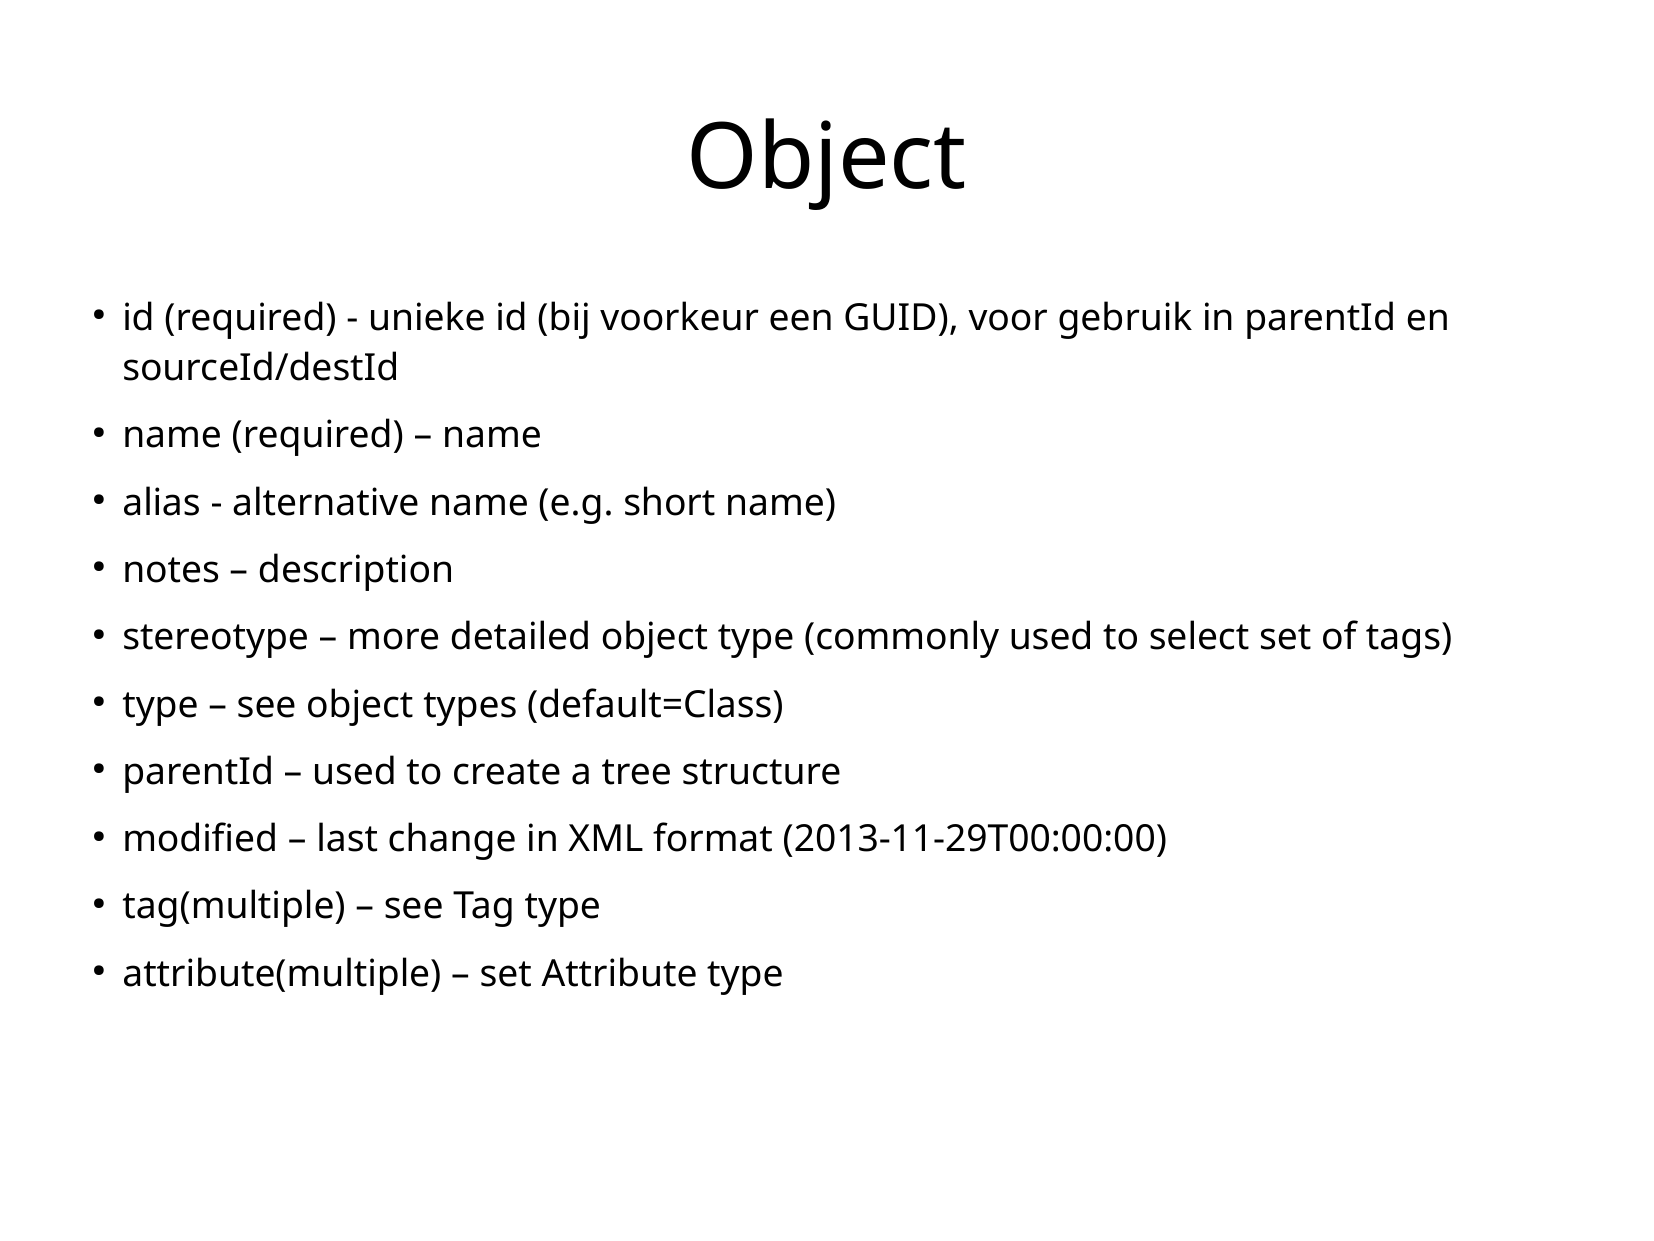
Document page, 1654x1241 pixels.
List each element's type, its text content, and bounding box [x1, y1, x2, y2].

title Object [82, 49, 1571, 257]
list id (required) - unieke id (bij voorkeur een GUID), voor gebruik in parentId en sourceId/destId name (required) – name alias - alternative name (e.g. short name) notes – description stereotype – more detailed object type (commonly used to select set of tags) type – see object types (default=Class) parentId – used to create a tree structure modified – last change in XML format (2013-11-29T00:00:00) tag(multiple) – see Tag type attribute(multiple) – set Attribute type [82, 290, 1571, 1010]
